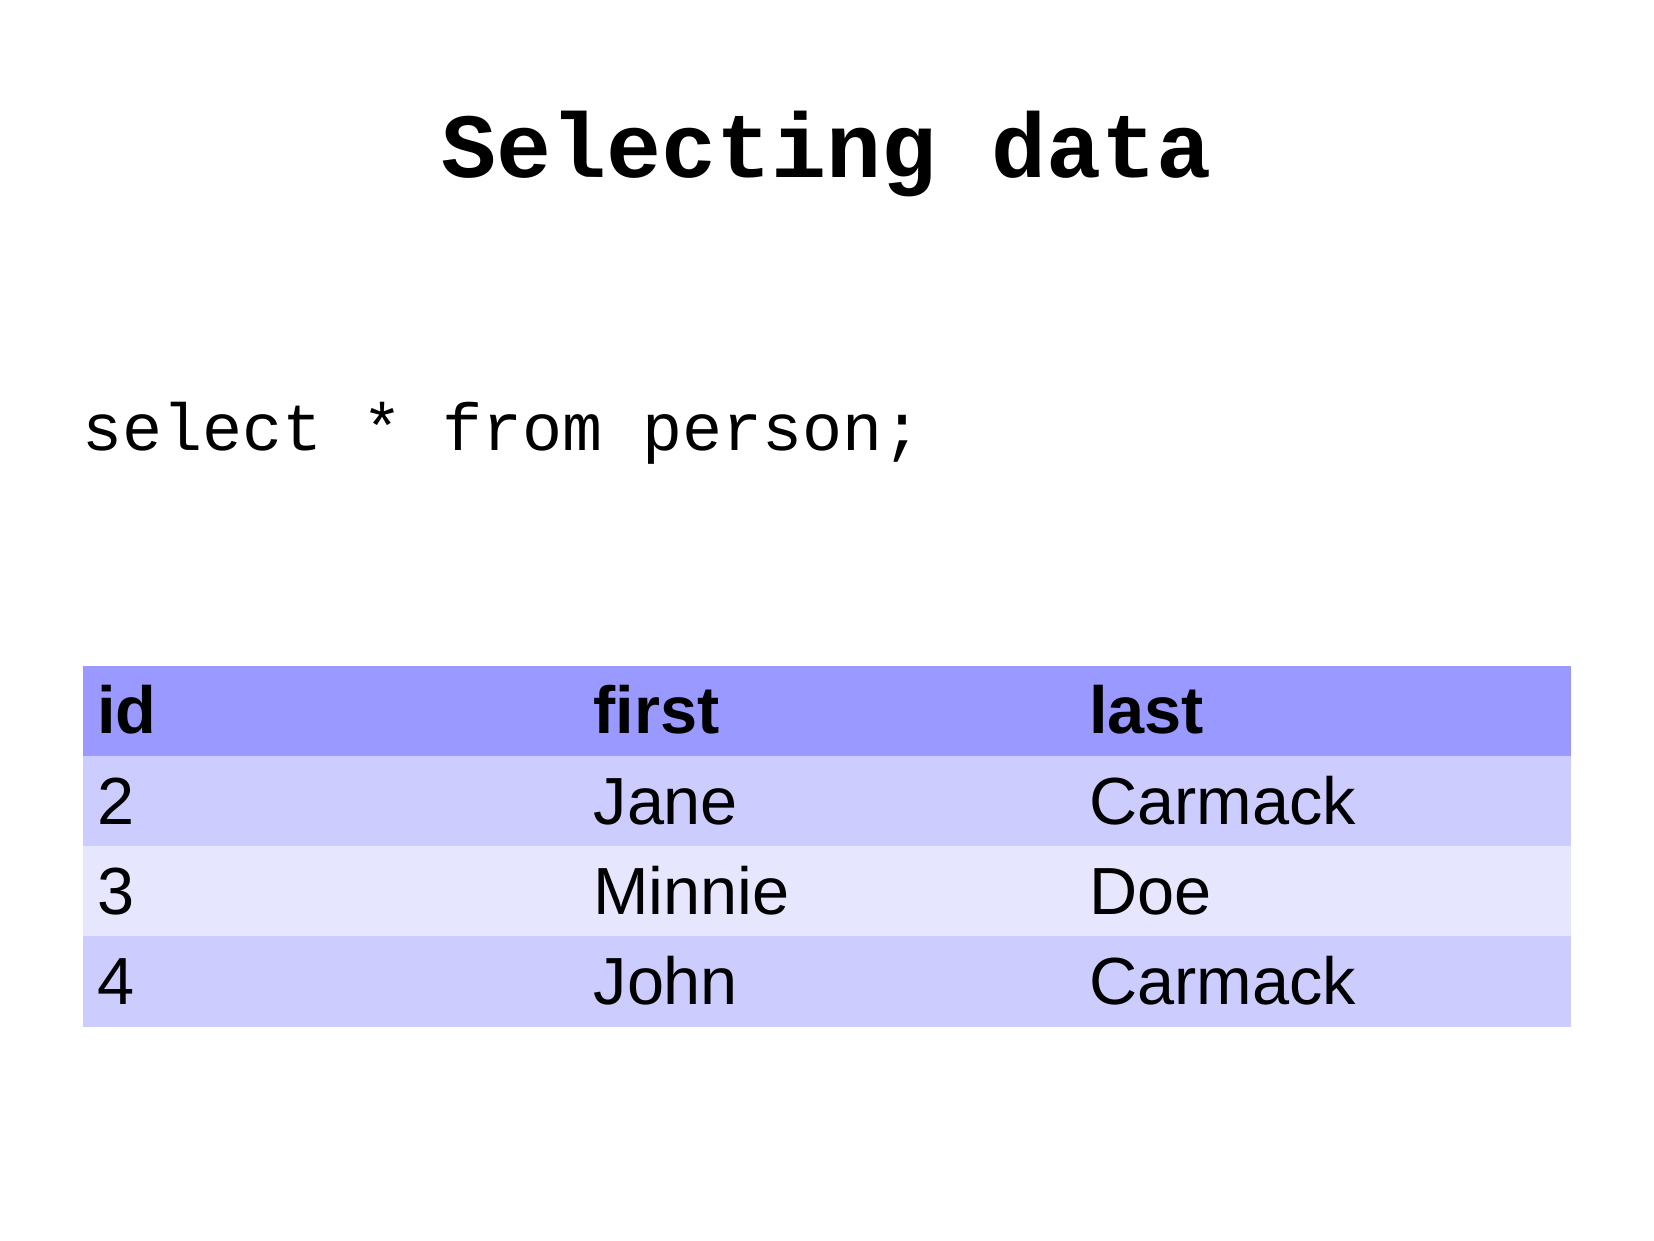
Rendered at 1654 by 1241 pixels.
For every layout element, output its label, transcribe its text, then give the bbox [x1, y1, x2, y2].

table_cell John [579, 936, 1075, 1027]
table_cell Carmack [1075, 756, 1571, 846]
table_cell Minnie [579, 846, 1075, 936]
table_header id [83, 666, 579, 756]
table_cell 4 [83, 936, 579, 1027]
table_cell Doe [1075, 846, 1571, 936]
table_cell Jane [579, 756, 1075, 846]
table_header last [1075, 666, 1571, 756]
list select * from person; [82, 290, 1571, 634]
table_cell 2 [83, 756, 579, 846]
table_header first [579, 666, 1075, 756]
title Selecting data [82, 49, 1571, 257]
table_cell Carmack [1075, 936, 1571, 1027]
table_cell 3 [83, 846, 579, 936]
